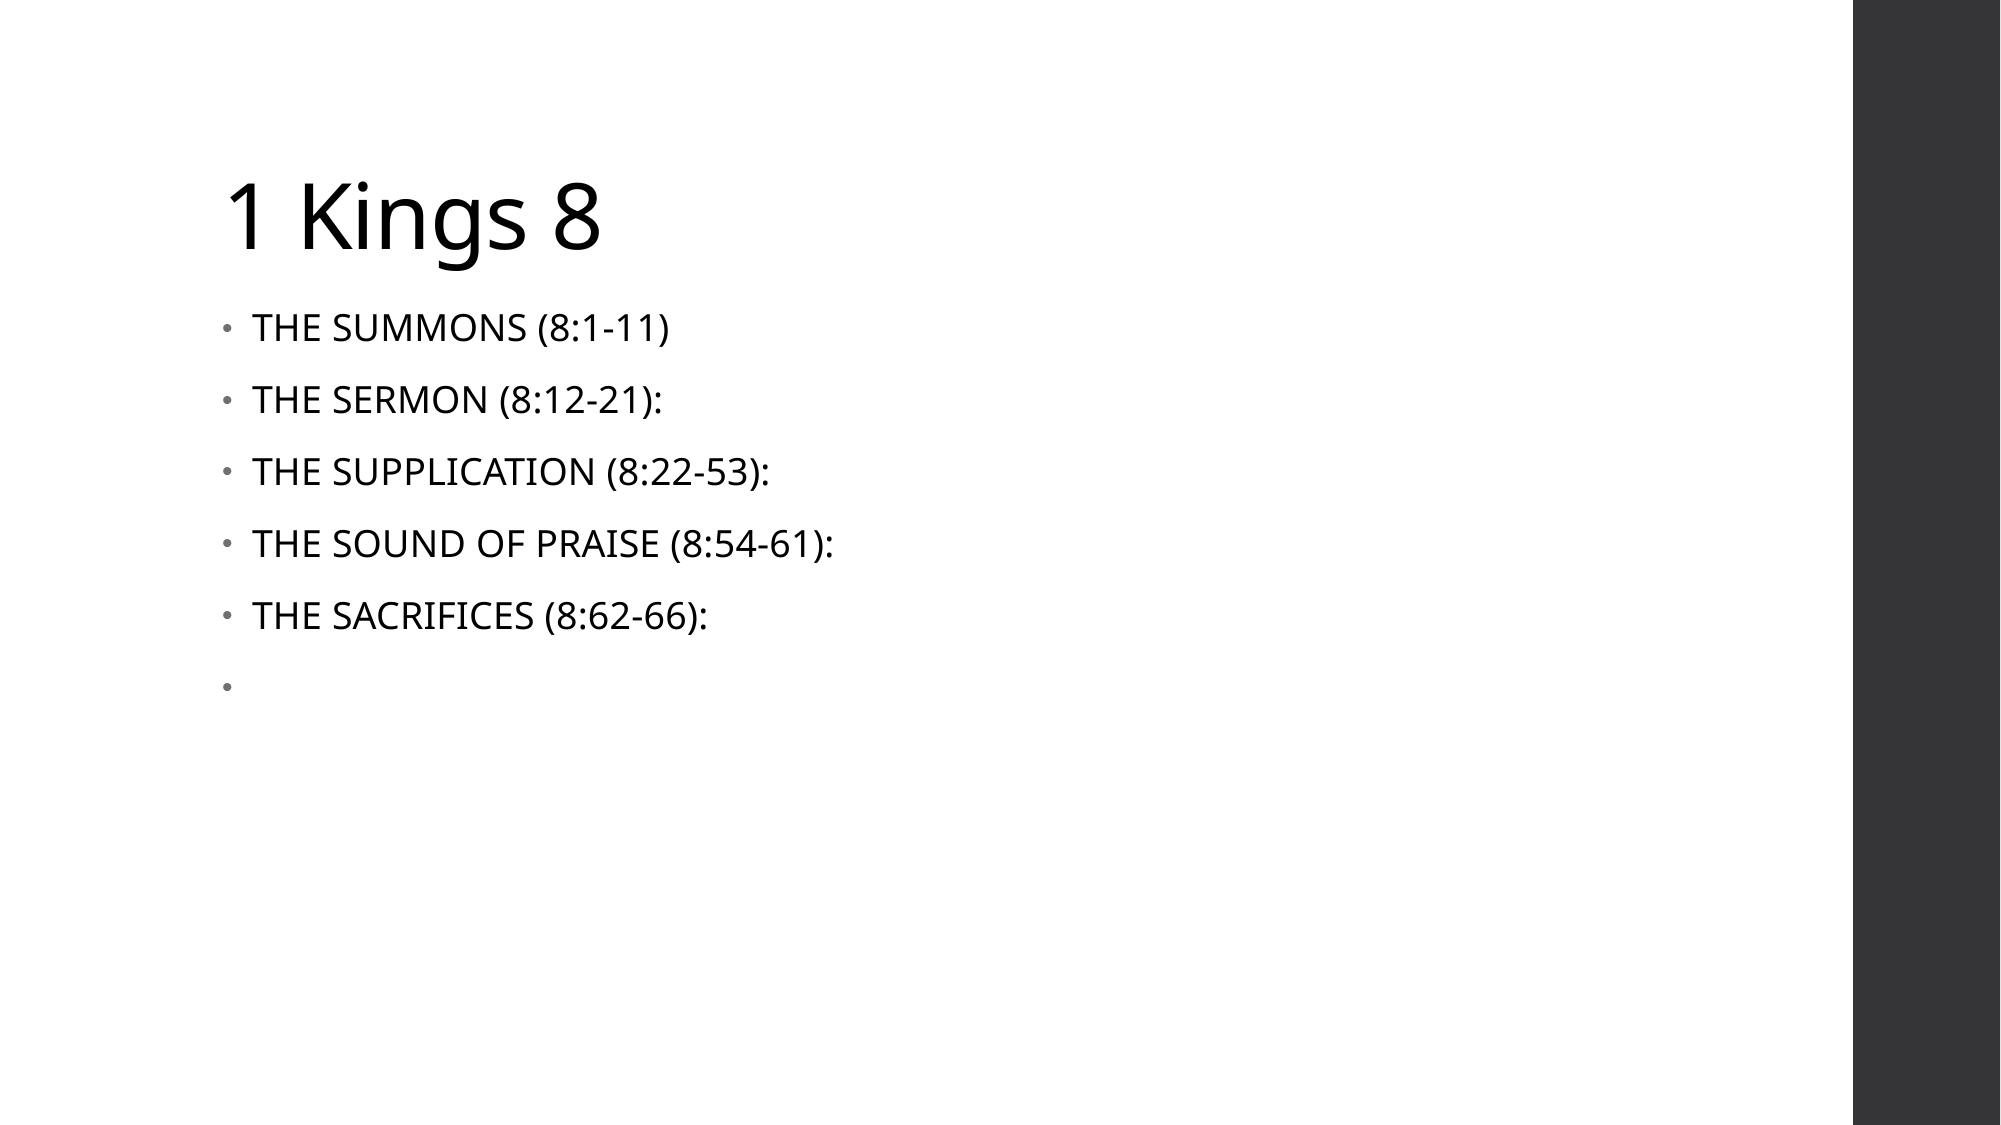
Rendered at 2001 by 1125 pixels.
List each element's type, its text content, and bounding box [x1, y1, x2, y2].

title 1 Kings 8 [206, 60, 1797, 278]
list THE SUMMONS (8:1-11) THE SERMON (8:12-21): THE SUPPLICATION (8:22-53): THE SOUND OF PRAISE (8:54-61): THE SACRIFICES (8:62-66): [206, 299, 1617, 1014]
